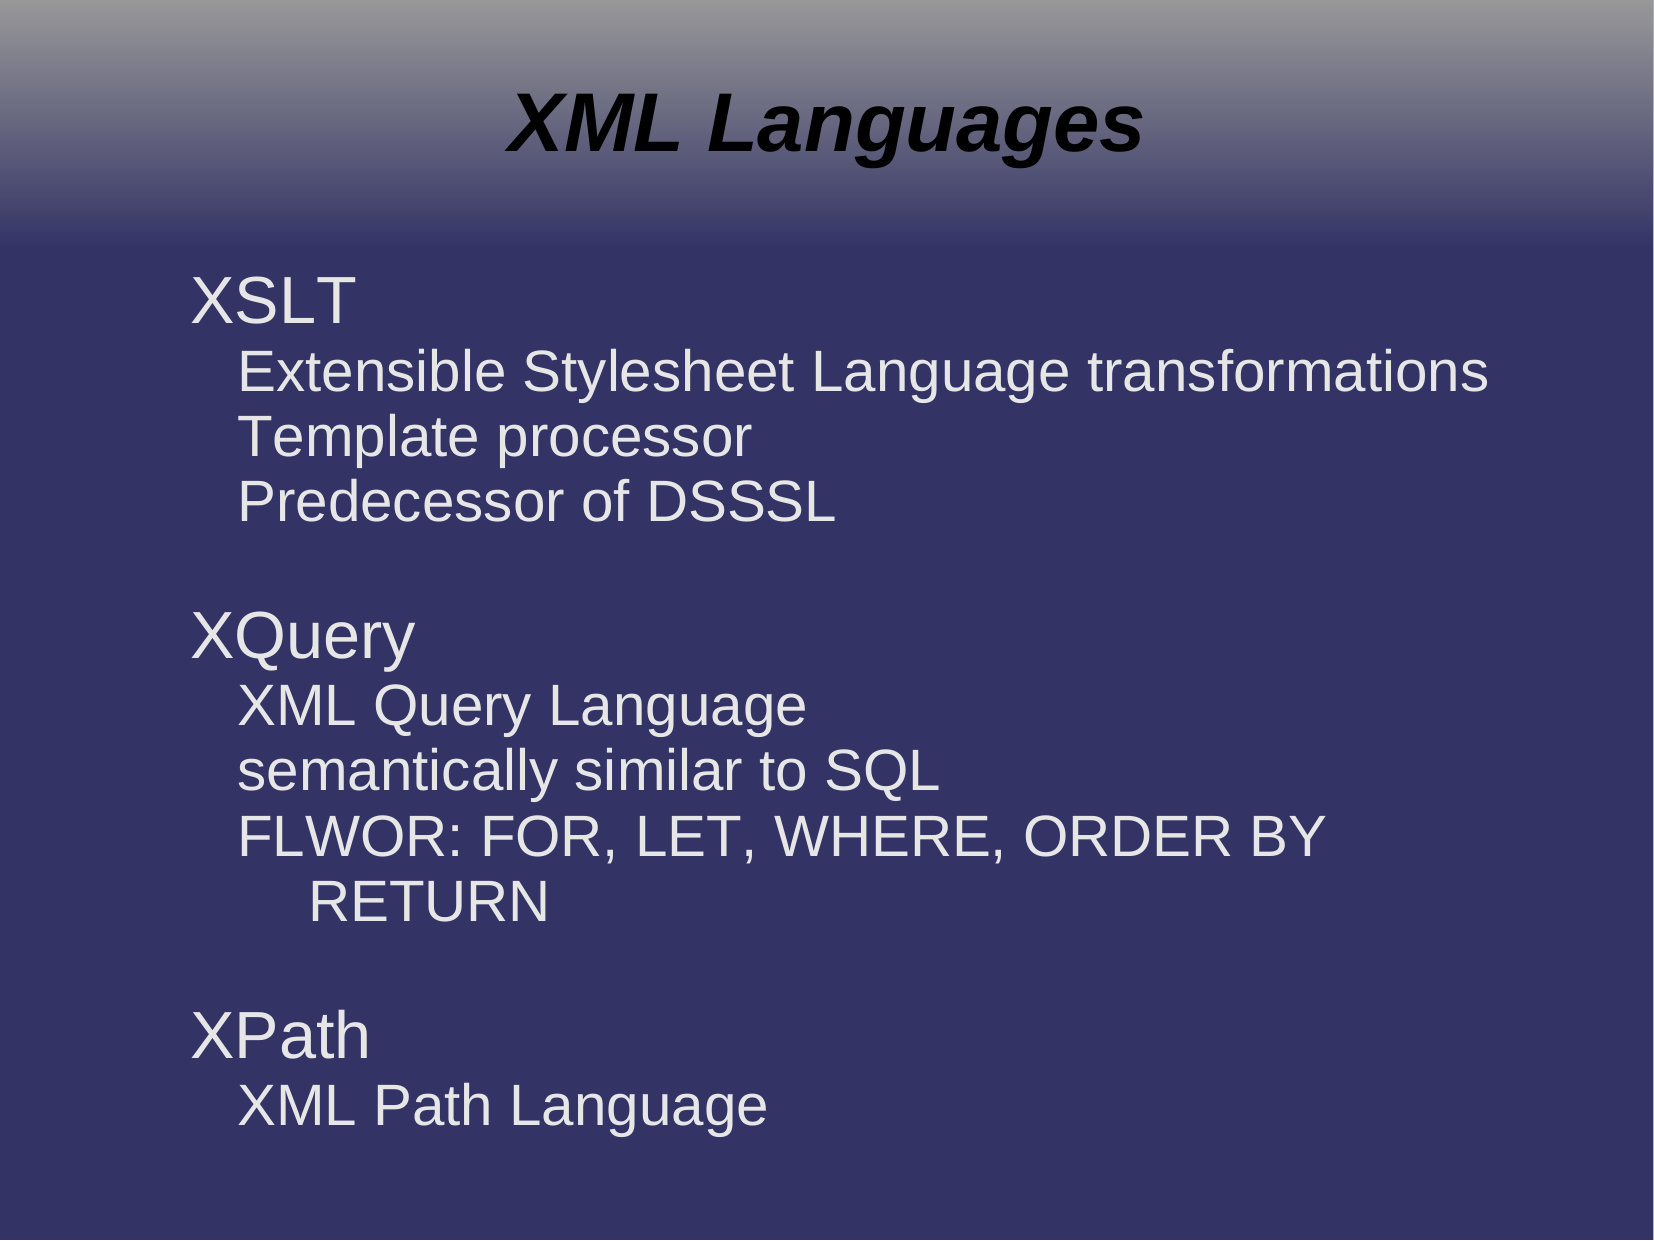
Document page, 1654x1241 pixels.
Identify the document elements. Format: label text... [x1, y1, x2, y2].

title XML Languages [121, 19, 1534, 227]
list XSLT Extensible Stylesheet Language transformations Template processor Predecessor of DSSSL XQuery XML Query Language semantically similar to SQL FLWOR: FOR, LET, WHERE, ORDER BY RETURN XPath XML Path Language [178, 263, 1570, 1238]
